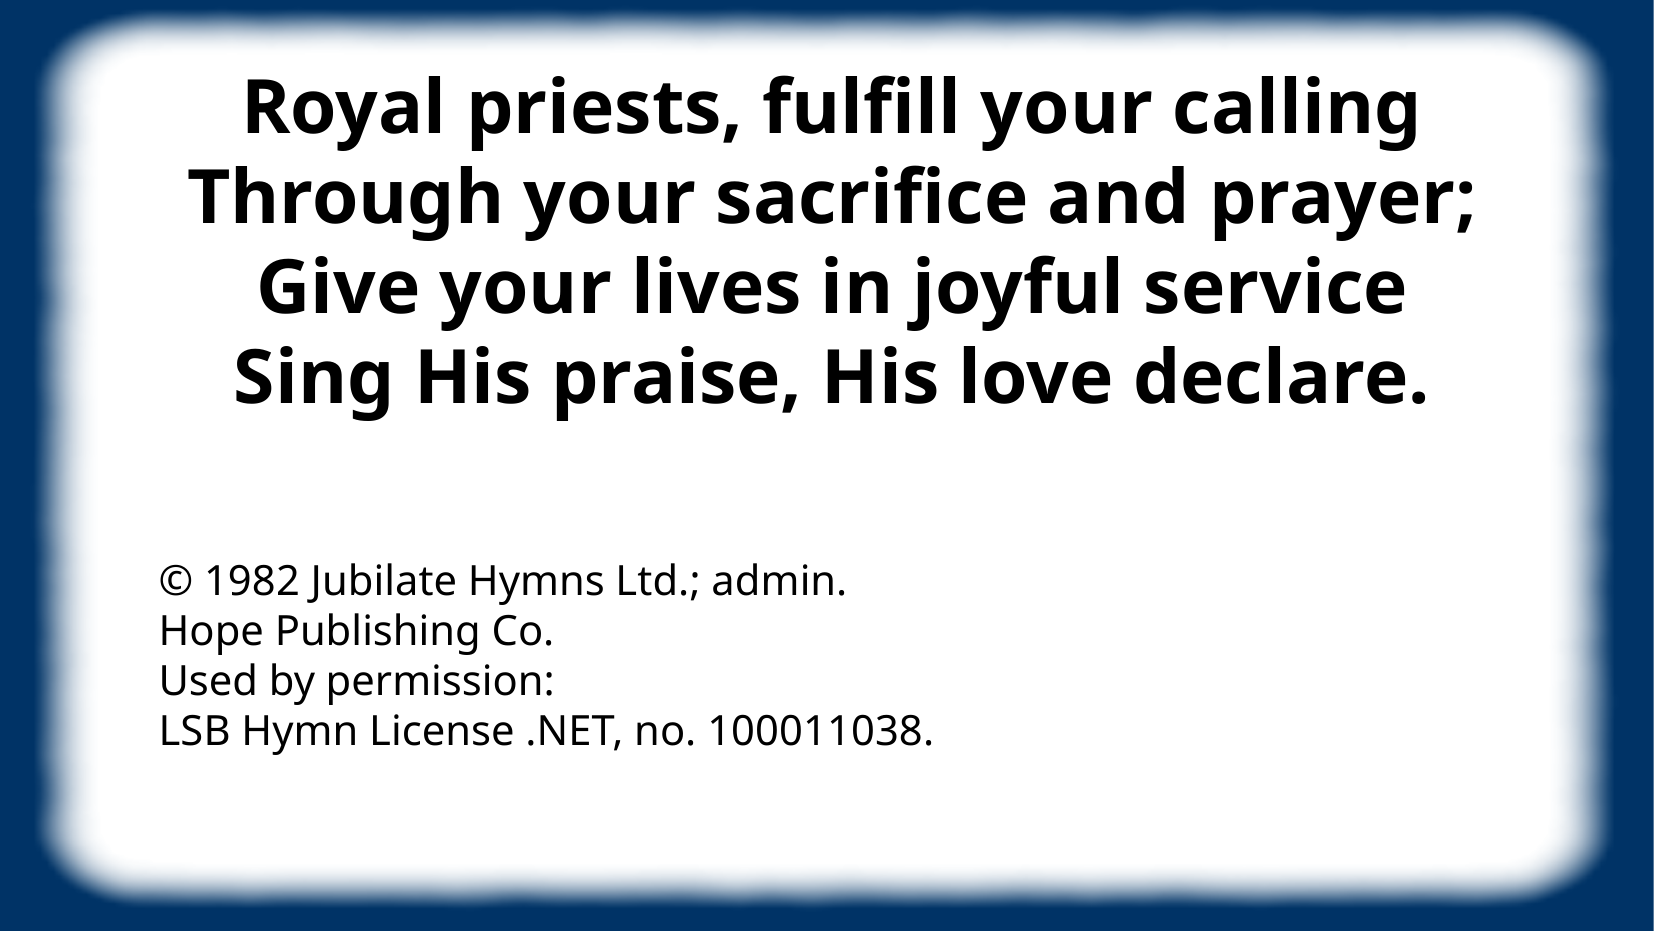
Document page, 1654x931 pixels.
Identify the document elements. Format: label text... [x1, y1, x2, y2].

text_box Royal priests, fulfill your calling Through your sacrifice and prayer; Give your lives in joyful service Sing His praise, His love declare. © 1982 Jubilate Hymns Ltd.; admin. Hope Publishing Co. Used by permission: LSB Hymn License .NET, no. 100011038. [90, 51, 1576, 762]
picture [0, 0, 1654, 931]
